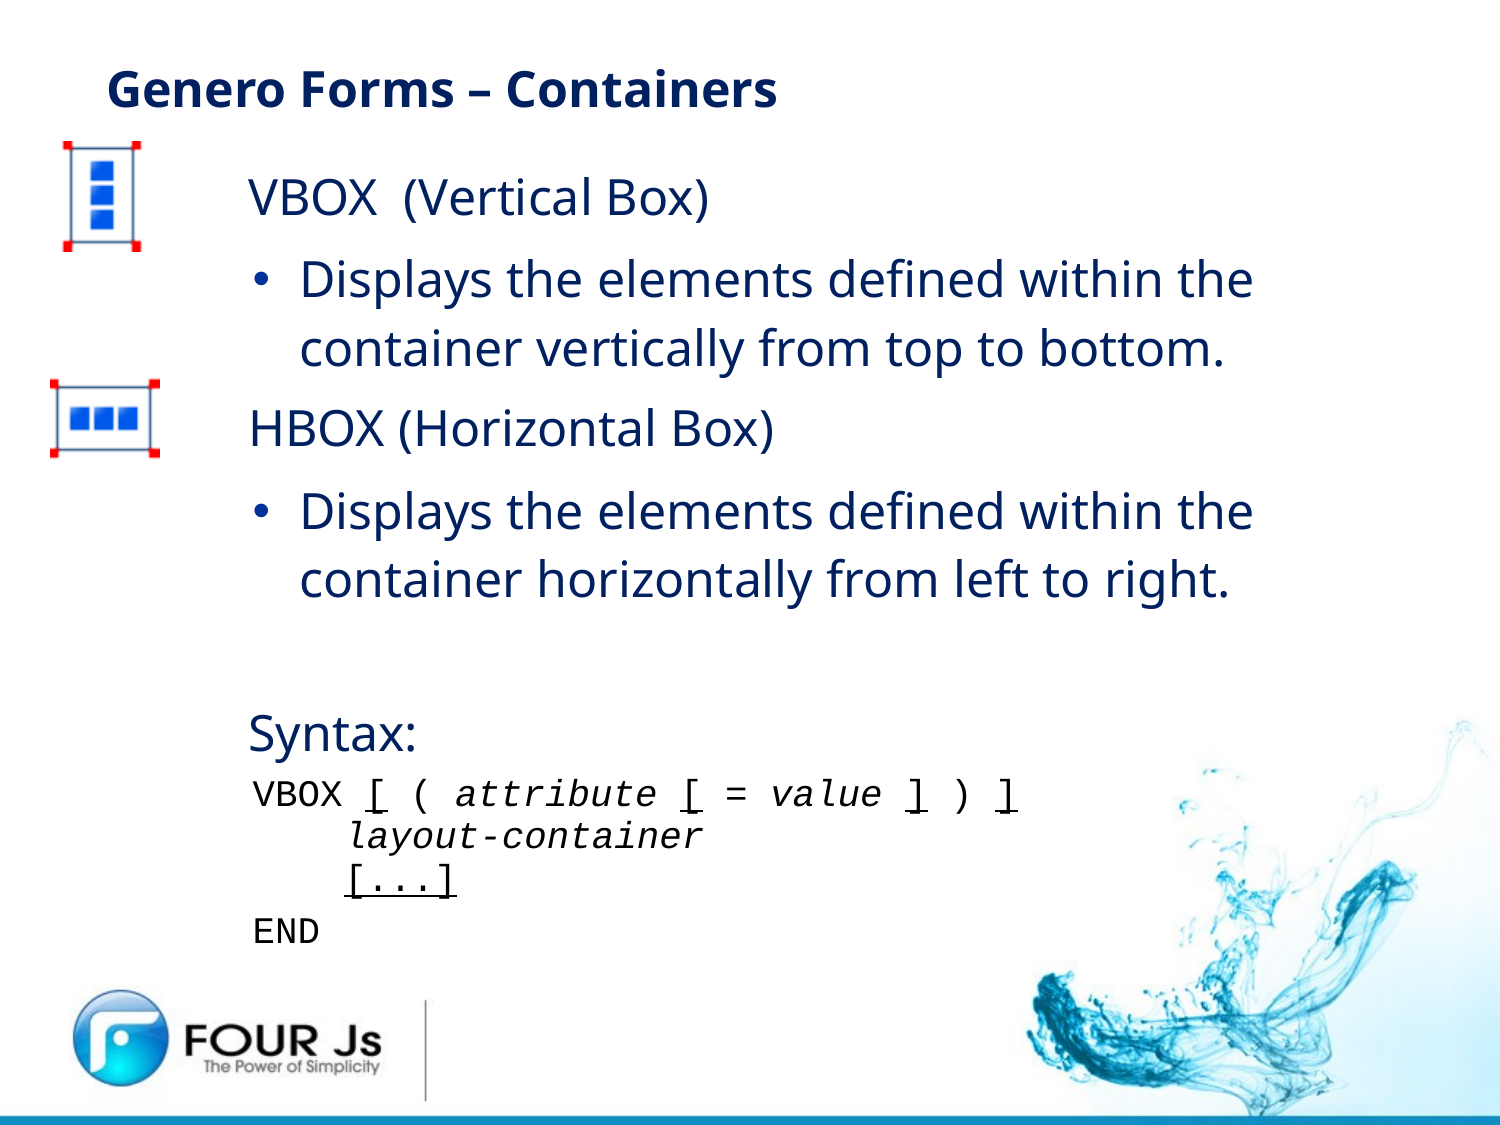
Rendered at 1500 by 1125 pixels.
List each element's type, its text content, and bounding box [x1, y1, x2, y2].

title Genero Forms – Containers [106, 35, 1388, 142]
text_box VBOX (Vertical Box) Displays the elements defined within the container vertically from top to bottom. HBOX (Horizontal Box) Displays the elements defined within the container horizontally from left to right. Syntax: VBOX [ ( attribute [ = value ] ) ] layout-container [...] END [162, 153, 1401, 1004]
picture [0, 0, 1500, 1122]
